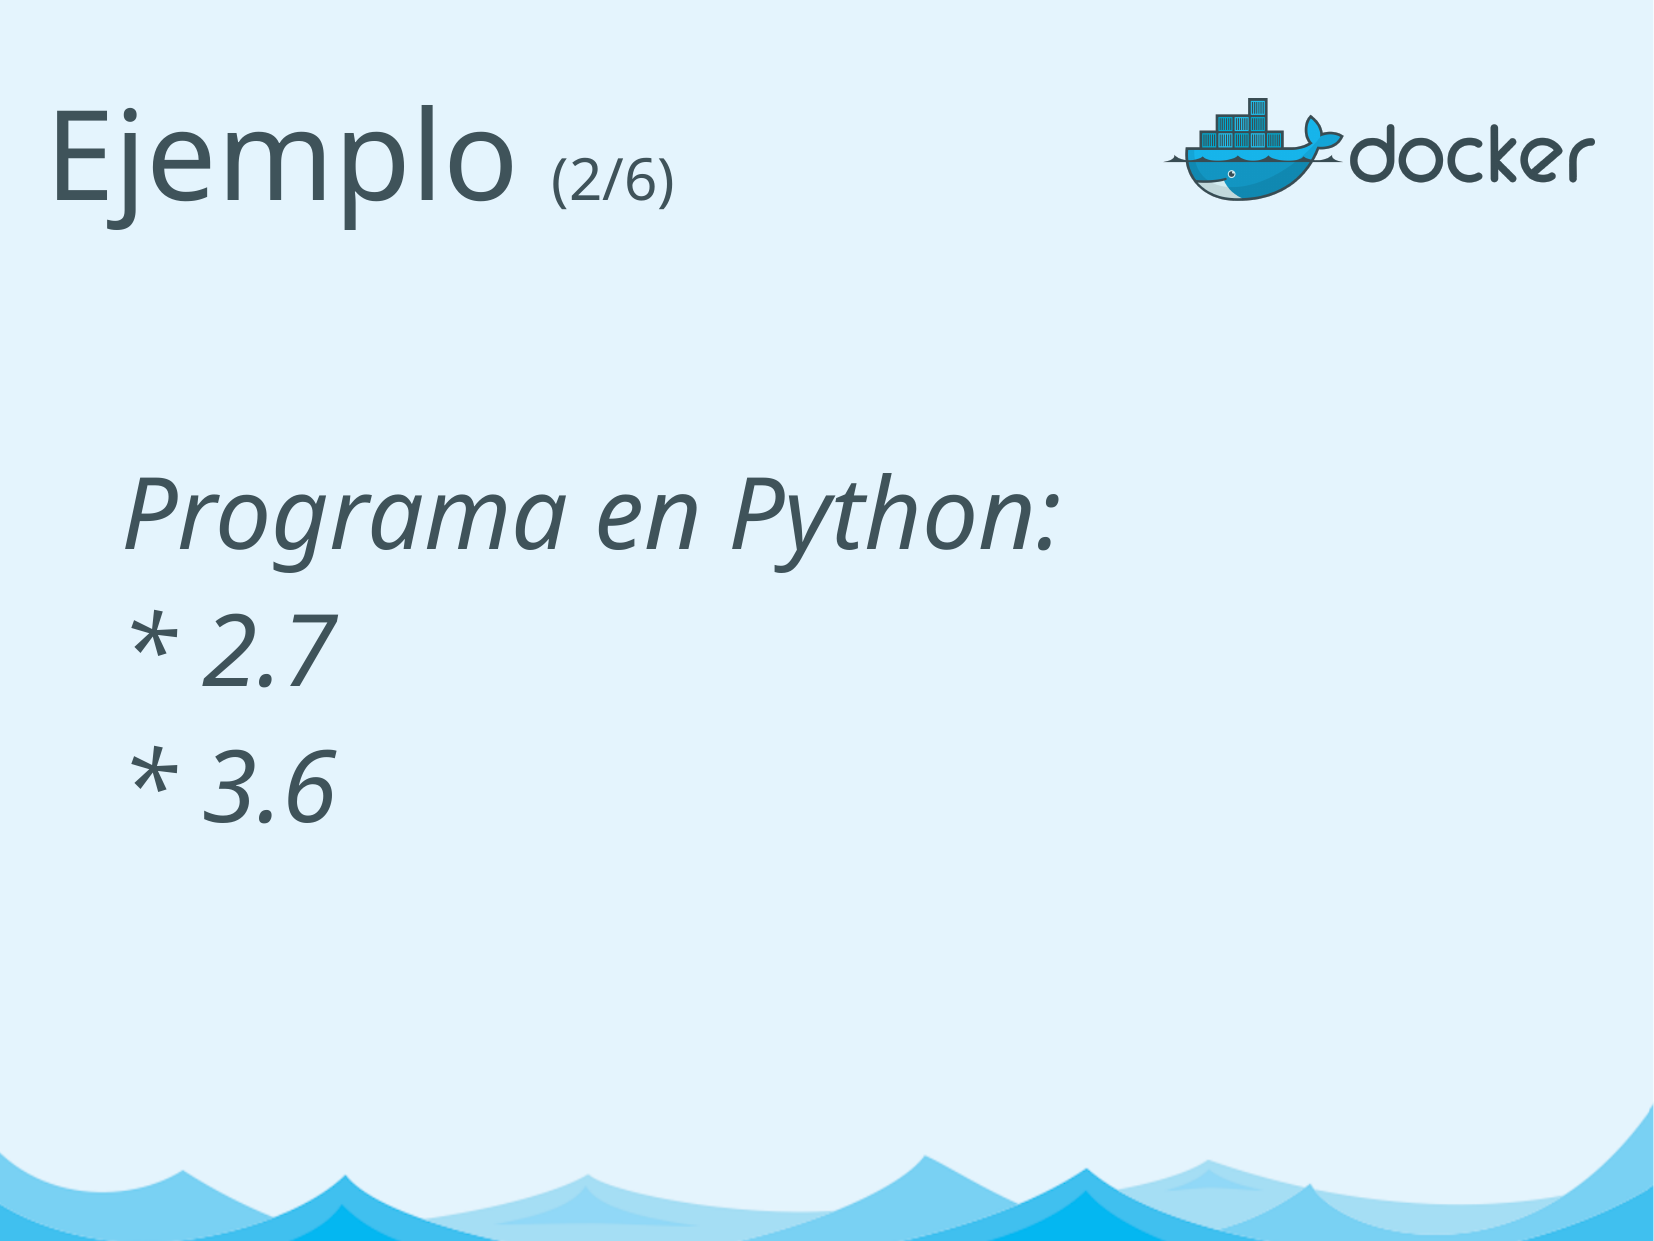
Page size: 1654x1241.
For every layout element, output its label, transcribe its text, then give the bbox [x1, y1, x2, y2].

text_box Programa en Python: * 2.7 * 3.6 [106, 435, 1583, 877]
picture [1163, 98, 1595, 201]
picture [0, 1101, 1654, 1241]
text_box Ejemplo (2/6) [30, 59, 649, 252]
